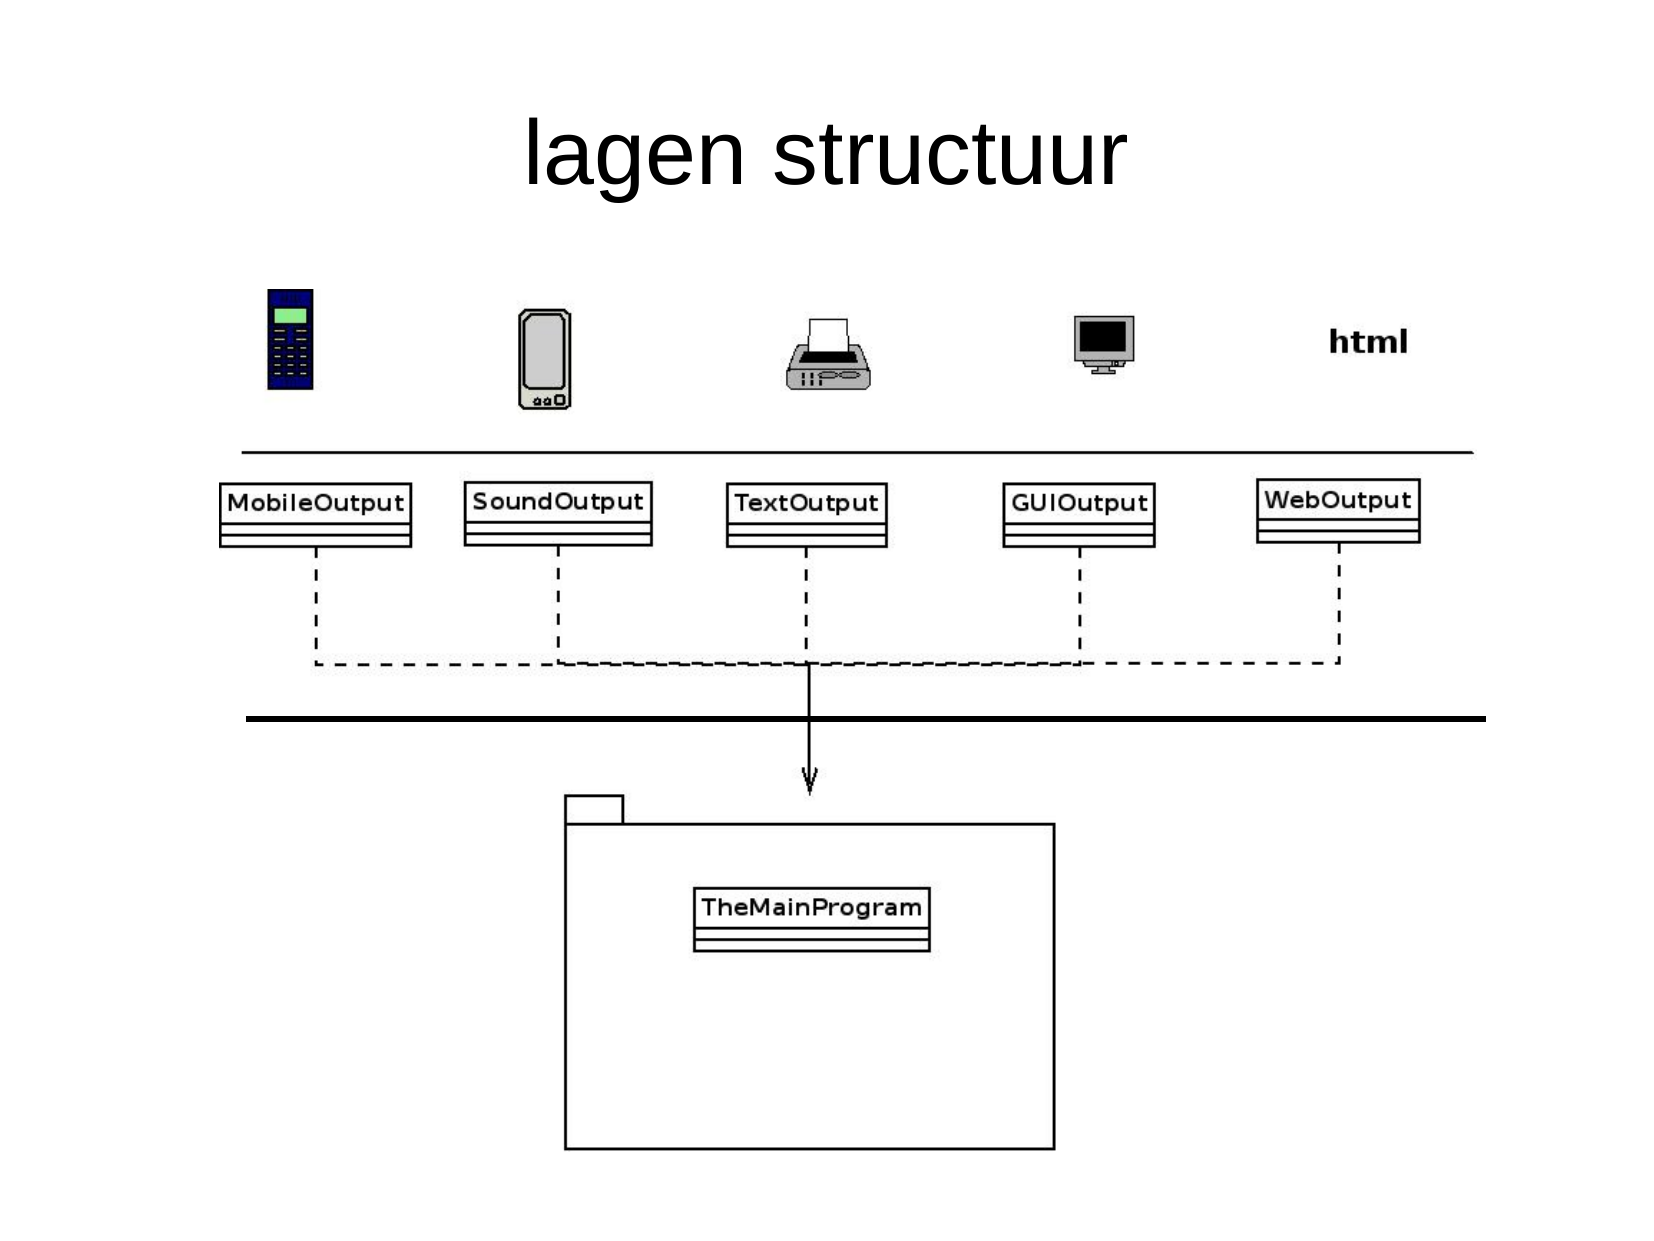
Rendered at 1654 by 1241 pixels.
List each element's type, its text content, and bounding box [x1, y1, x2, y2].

picture [219, 289, 1477, 1152]
title lagen structuur [82, 49, 1571, 257]
